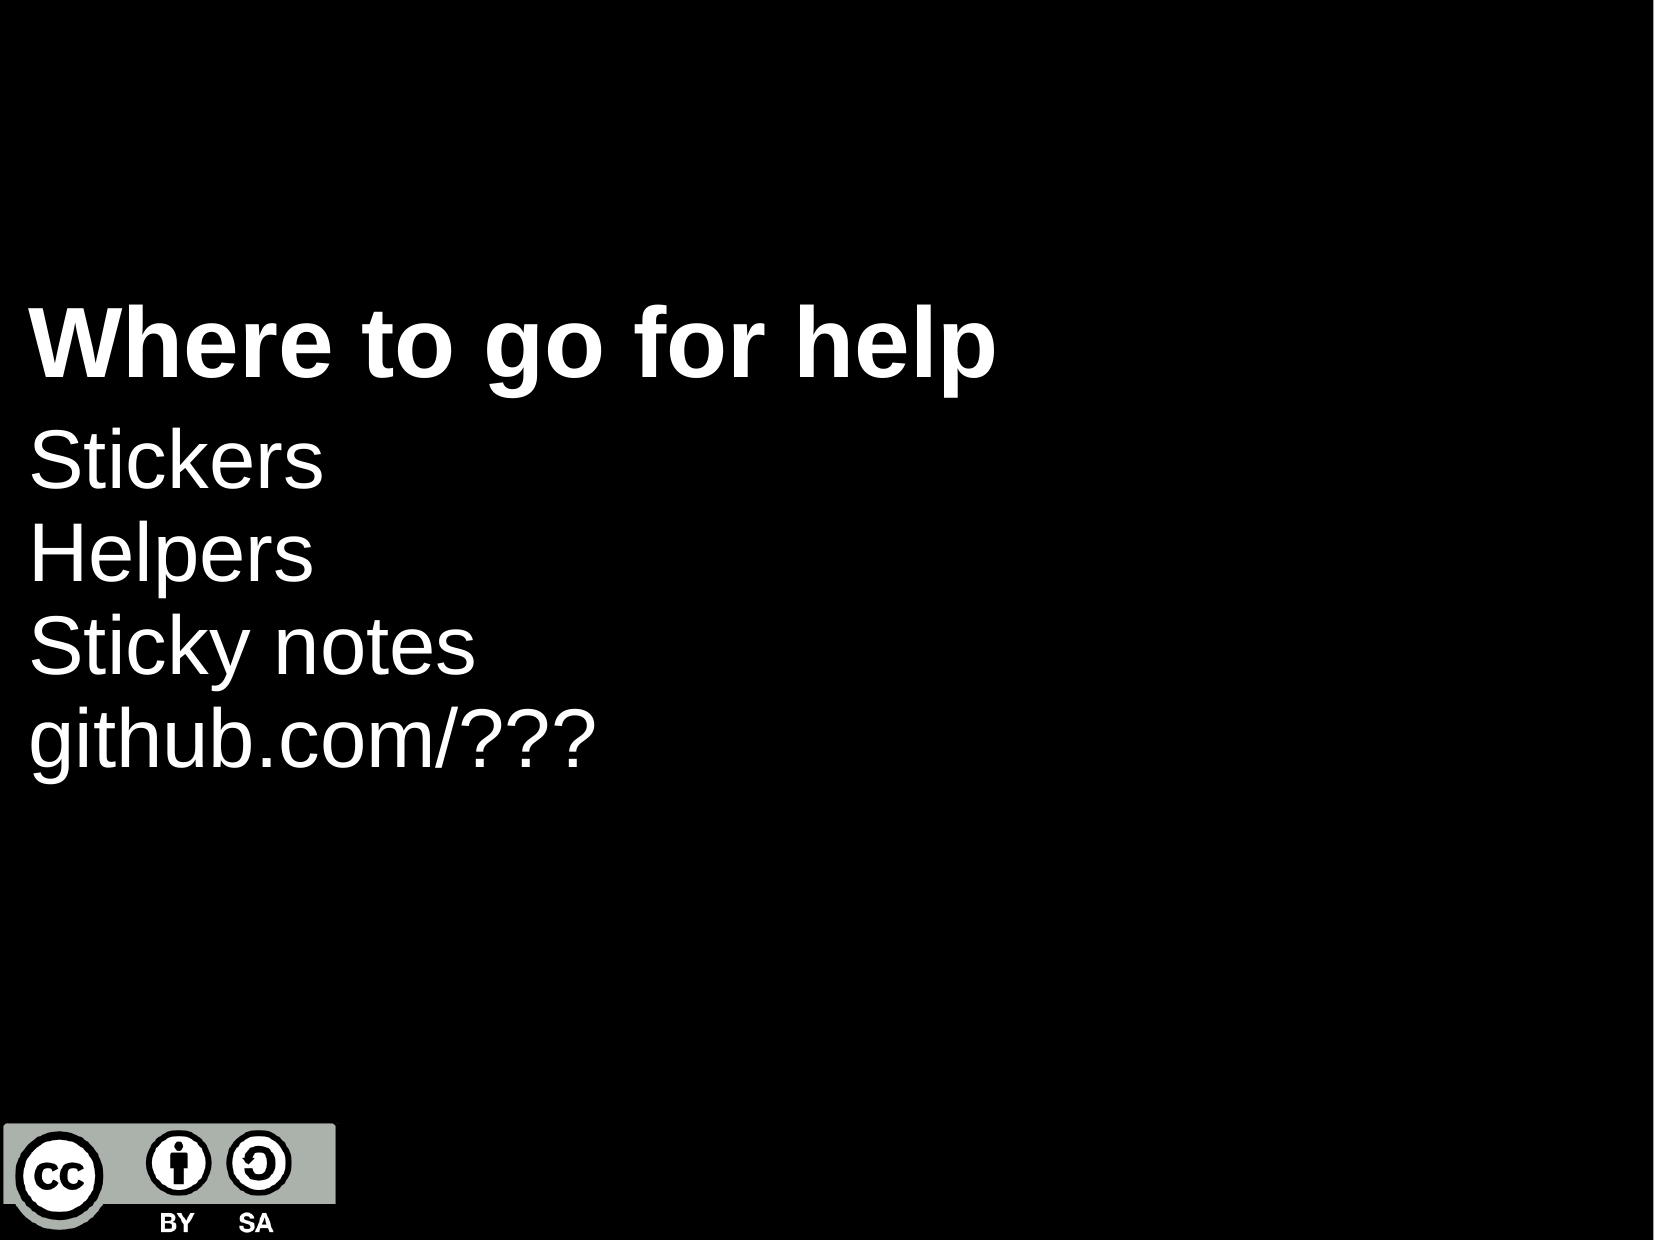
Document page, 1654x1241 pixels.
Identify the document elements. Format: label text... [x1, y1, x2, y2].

picture [0, 1120, 338, 1239]
text_box Where to go for help Stickers Helpers Sticky notes github.com/??? [28, 286, 1623, 786]
